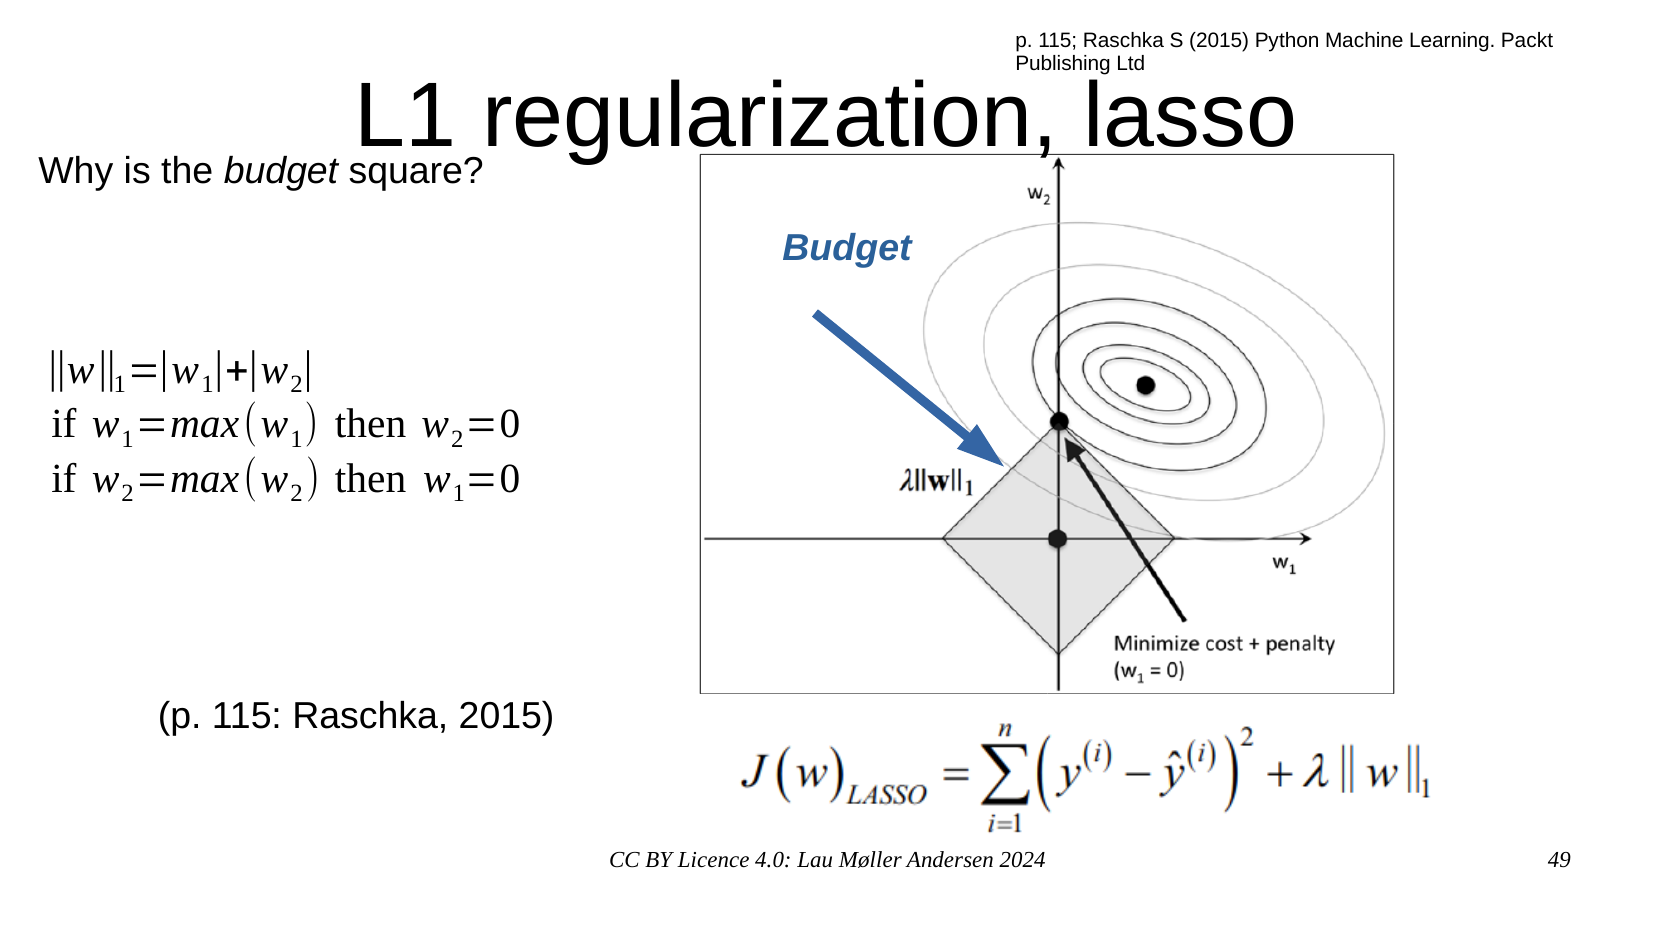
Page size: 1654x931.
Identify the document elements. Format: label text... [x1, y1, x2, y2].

text_box p. 115; Raschka S (2015) Python Machine Learning. Packt Publishing Ltd [1000, 21, 1642, 83]
text_box Budget [767, 218, 981, 360]
text_box (p. 115: Raschka, 2015) [143, 687, 716, 787]
chart [38, 345, 528, 508]
text_box Why is the budget square? [23, 141, 508, 283]
picture [685, 193, 1471, 848]
title L1 regularization, lasso [82, 37, 1571, 193]
